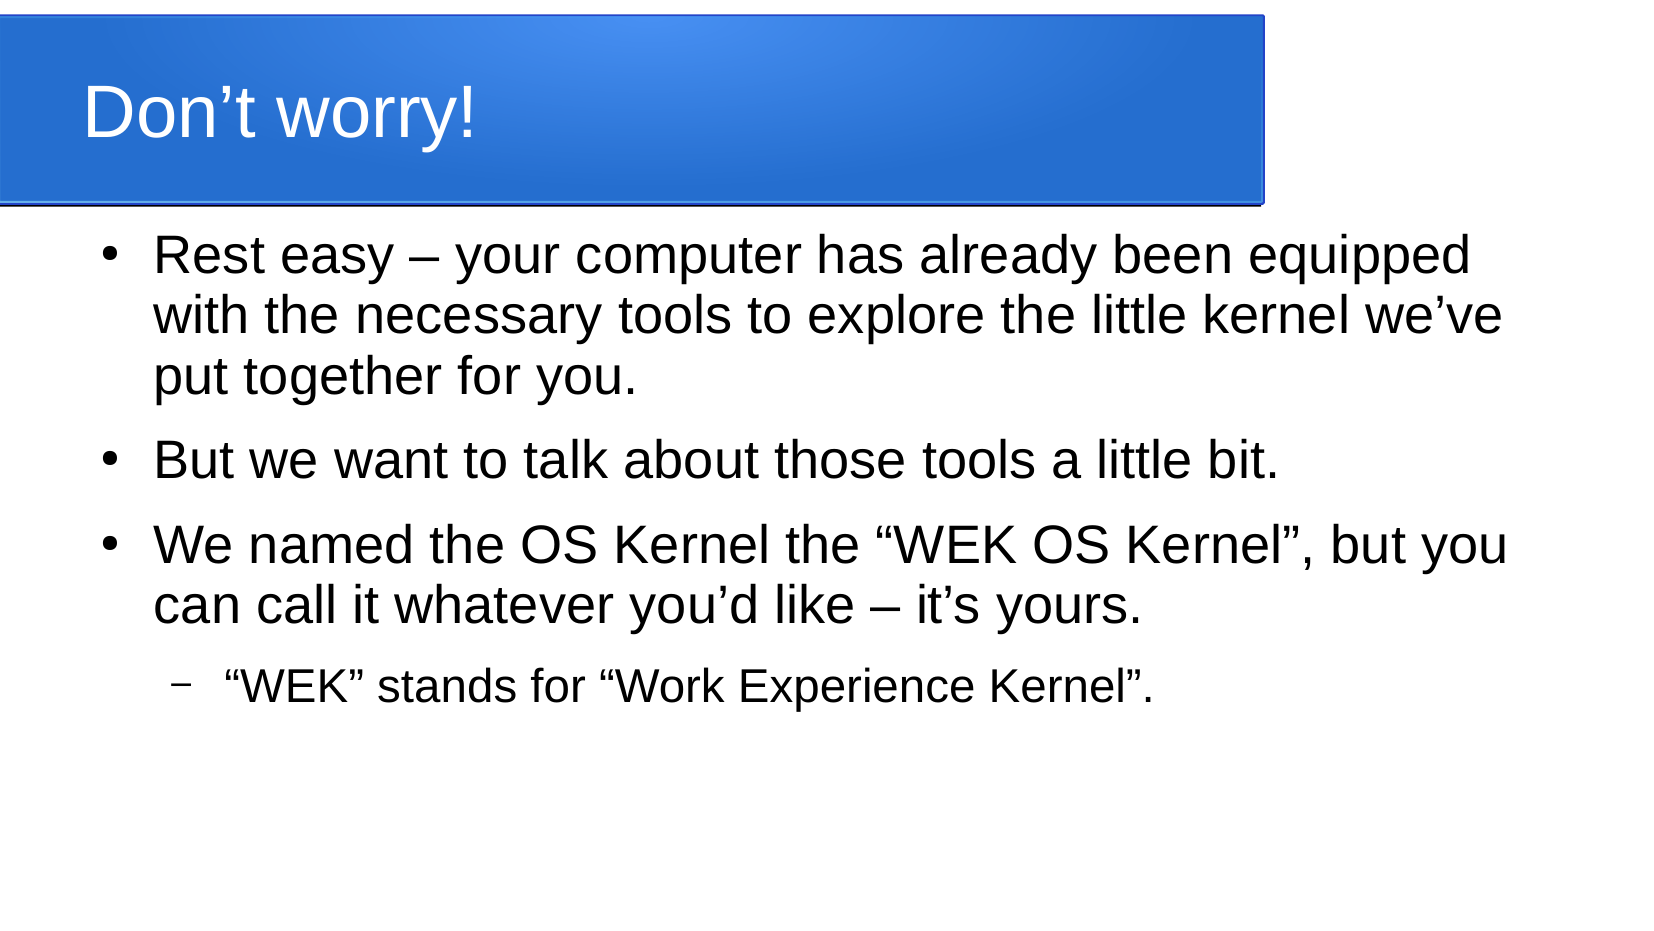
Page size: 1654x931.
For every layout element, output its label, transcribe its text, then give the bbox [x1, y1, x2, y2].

list Rest easy – your computer has already been equipped with the necessary tools to explore the little kernel we’ve put together for you. But we want to talk about those tools a little bit. We named the OS Kernel the “WEK OS Kernel”, but you can call it whatever you’d like – it’s yours. “WEK” stands for “Work Experience Kernel”. [82, 224, 1571, 764]
title Don’t worry! [82, 35, 1235, 189]
